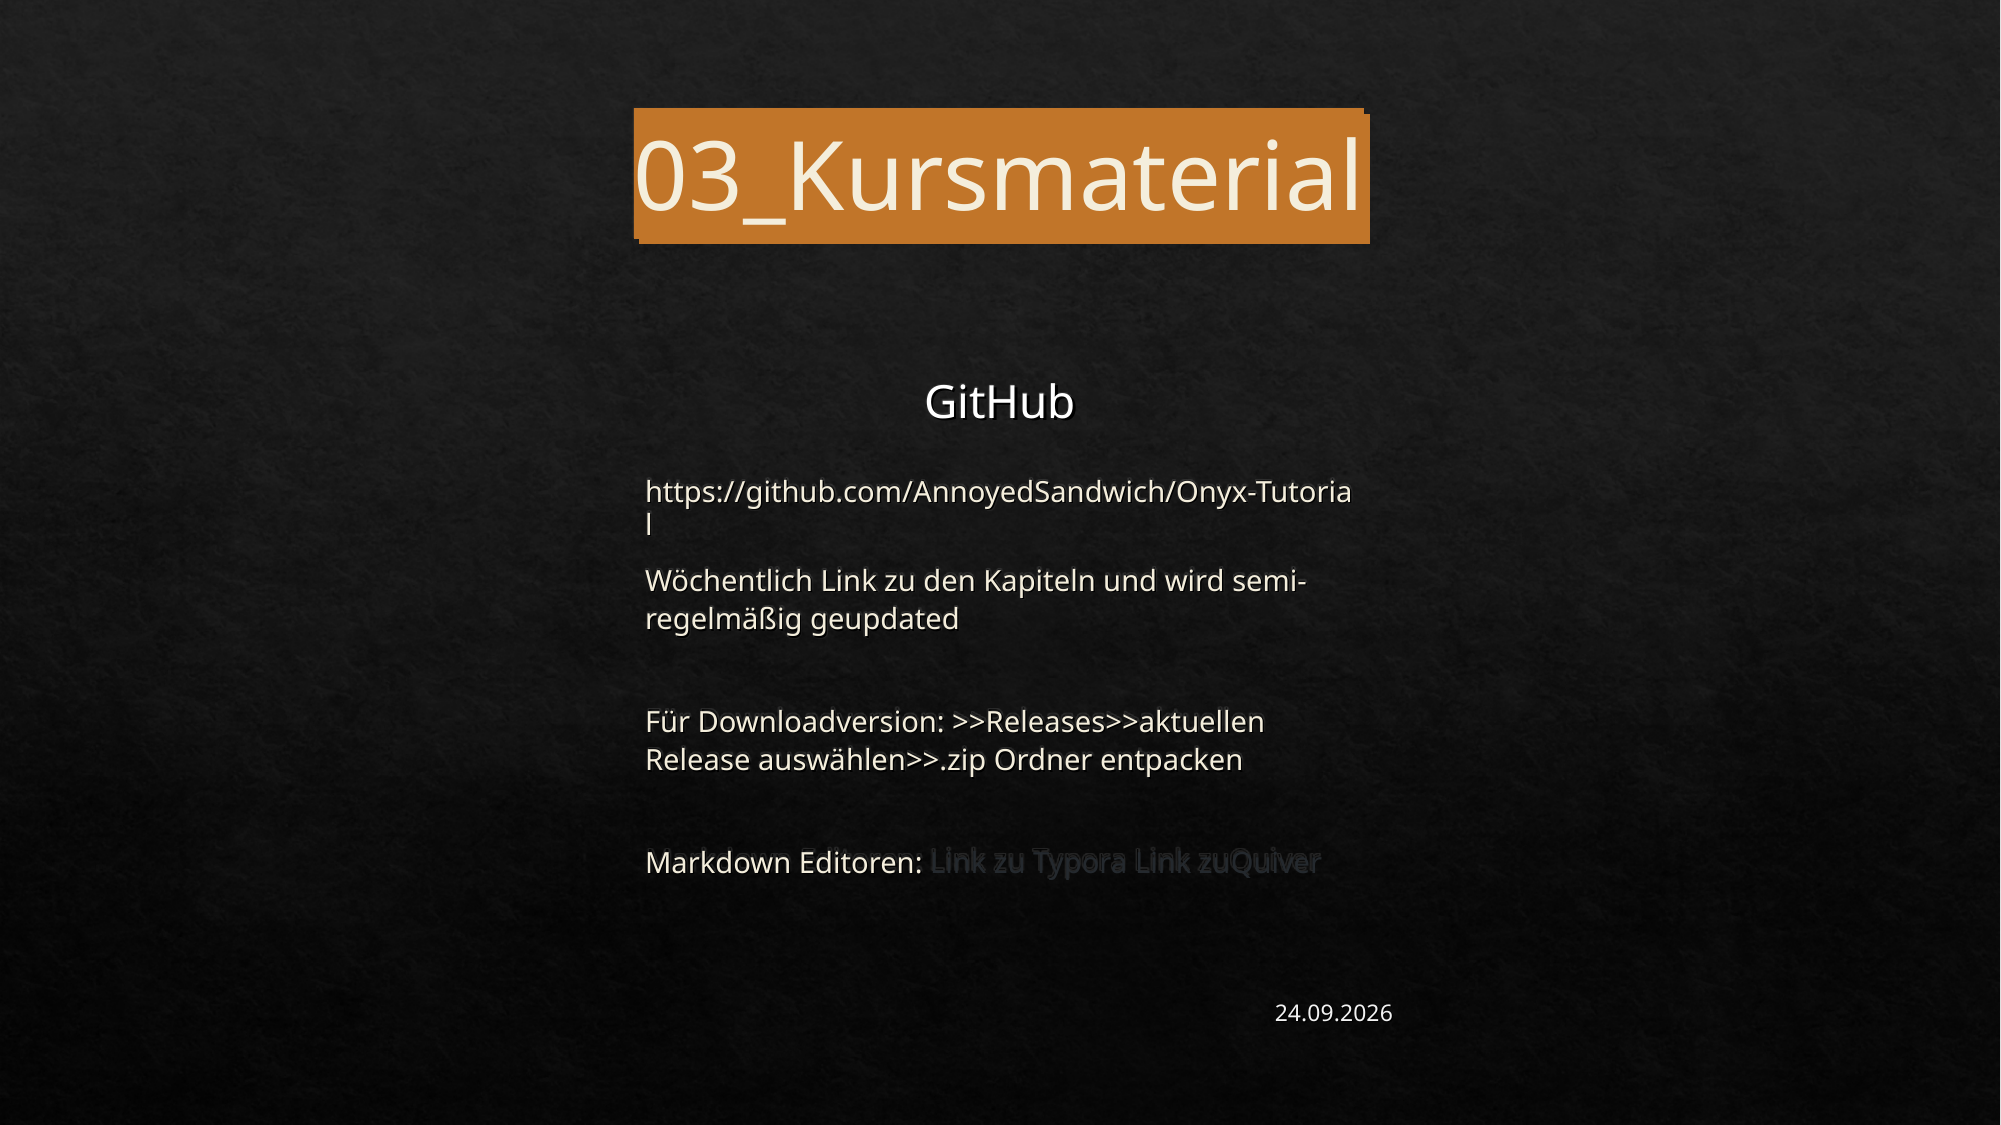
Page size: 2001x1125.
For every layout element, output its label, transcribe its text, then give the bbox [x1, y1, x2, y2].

text_box 19.02.2020 [1259, 984, 1710, 1045]
list https://github.com/AnnoyedSandwich/Onyx-Tutorial Wöchentlich Link zu den Kapiteln und wird semi-regelmäßig geupdated Für Downloadversion: >>Releases>>aktuellen Release auswählen>>.zip Ordner entpacken Markdown Editoren: Link zu Typora Link zu Quiver [630, 461, 1371, 958]
list GitHub [729, 309, 1271, 435]
title 03_Kursmaterial [149, 99, 1849, 260]
